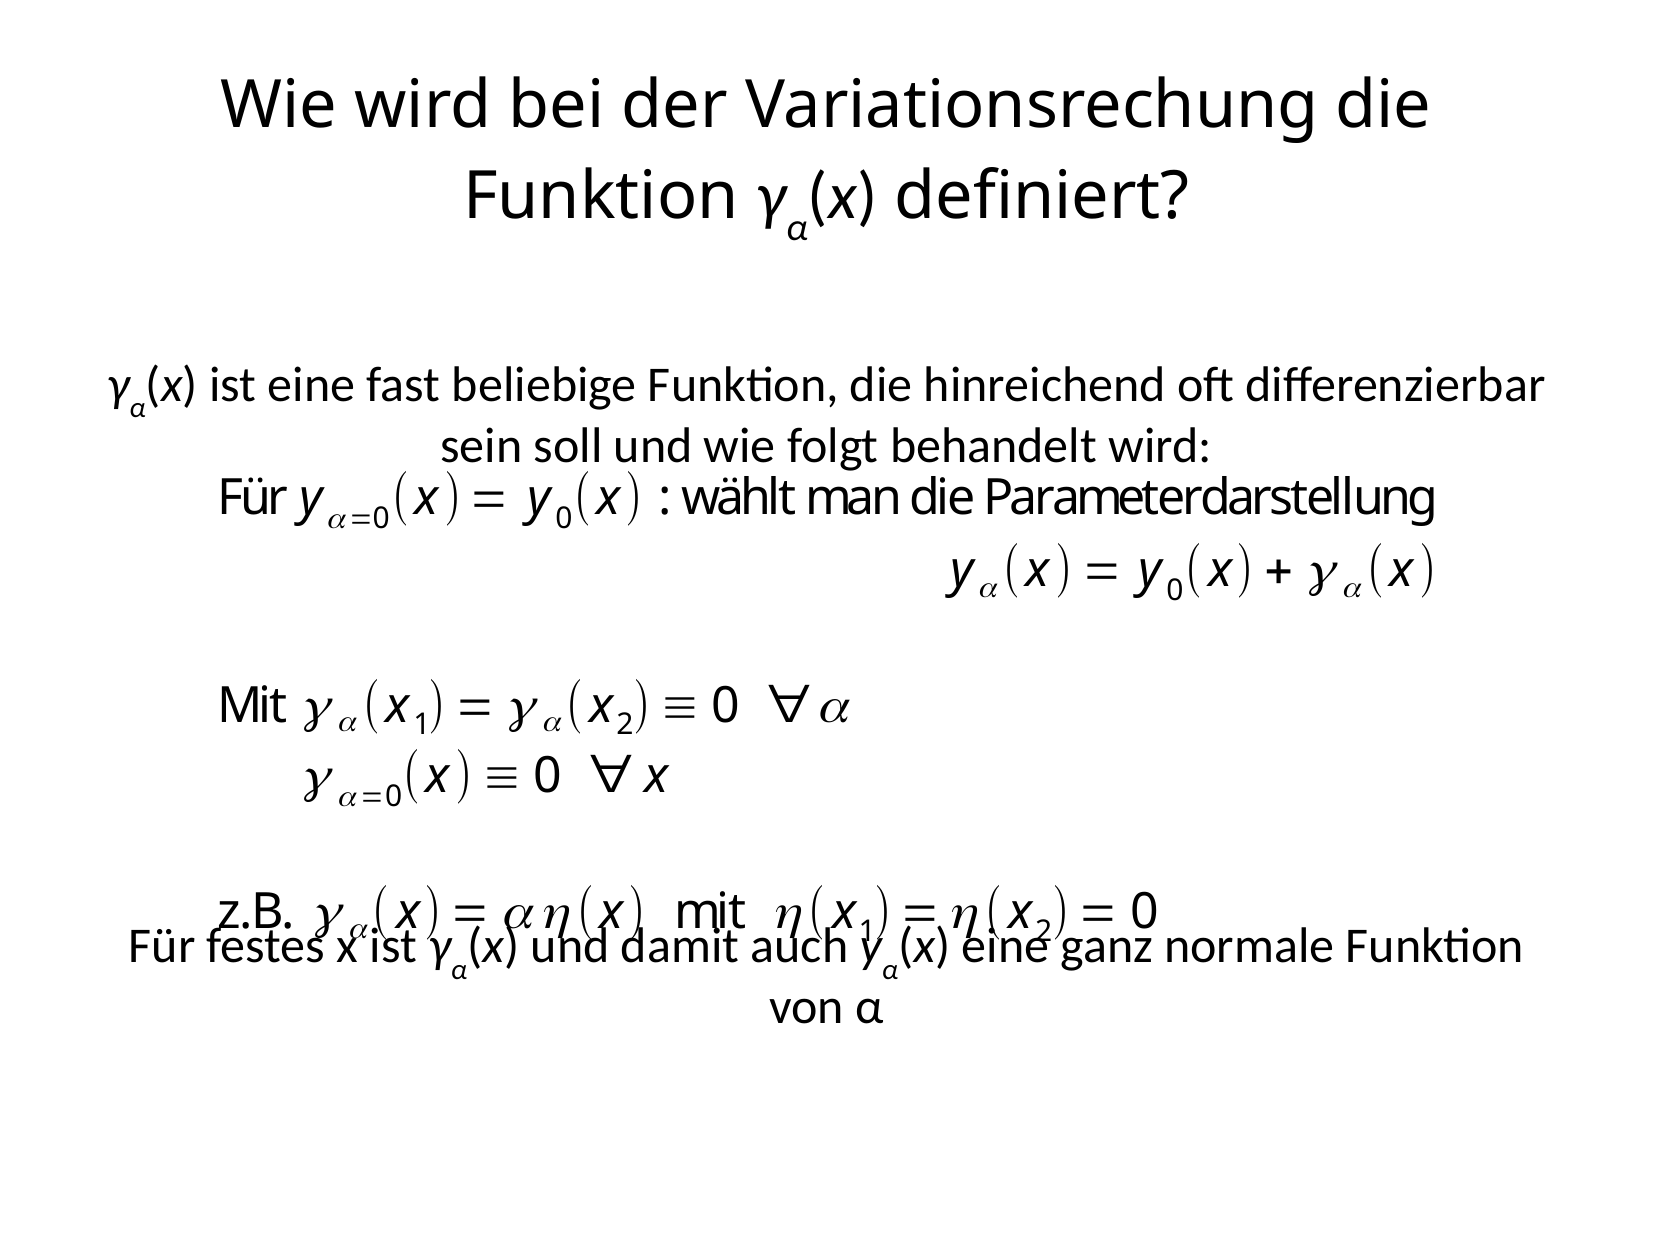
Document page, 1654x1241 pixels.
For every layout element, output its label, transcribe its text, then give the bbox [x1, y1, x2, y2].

chart [211, 467, 1442, 950]
subtitle γα(x) ist eine fast beliebige Funktion, die hinreichend oft differenzierbar sein soll und wie folgt behandelt wird: Für festes x ist γα(x) und damit auch yα(x) eine ganz normale Funktion von α [82, 181, 1571, 1119]
title Wie wird bei der Variationsrechung die Funktion γα(x) definiert? [82, 49, 1571, 181]
